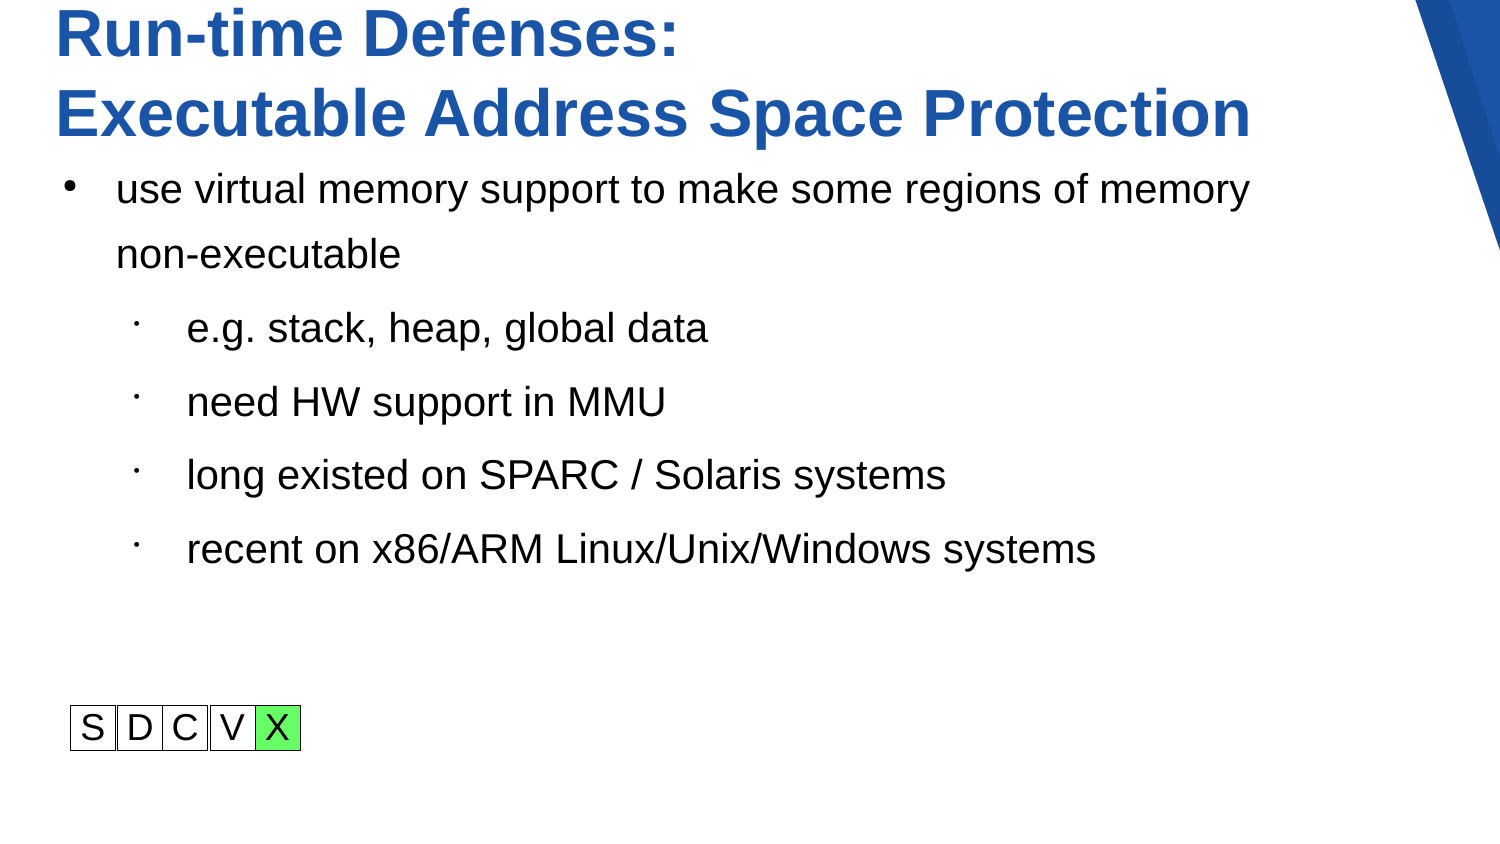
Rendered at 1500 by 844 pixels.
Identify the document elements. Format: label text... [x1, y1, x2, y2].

text_box X [255, 705, 301, 751]
title Run-time Defenses: Executable Address Space Protection [40, 97, 1306, 166]
text_box V [210, 705, 255, 751]
text_box S [70, 705, 116, 751]
text_box D [117, 705, 162, 751]
text_box C [162, 705, 208, 751]
list use virtual memory support to make some regions of memory non-executable e.g. stack, heap, global data need HW support in MMU long existed on SPARC / Solaris systems recent on x86/ARM Linux/Unix/Windows systems [30, 147, 1486, 388]
